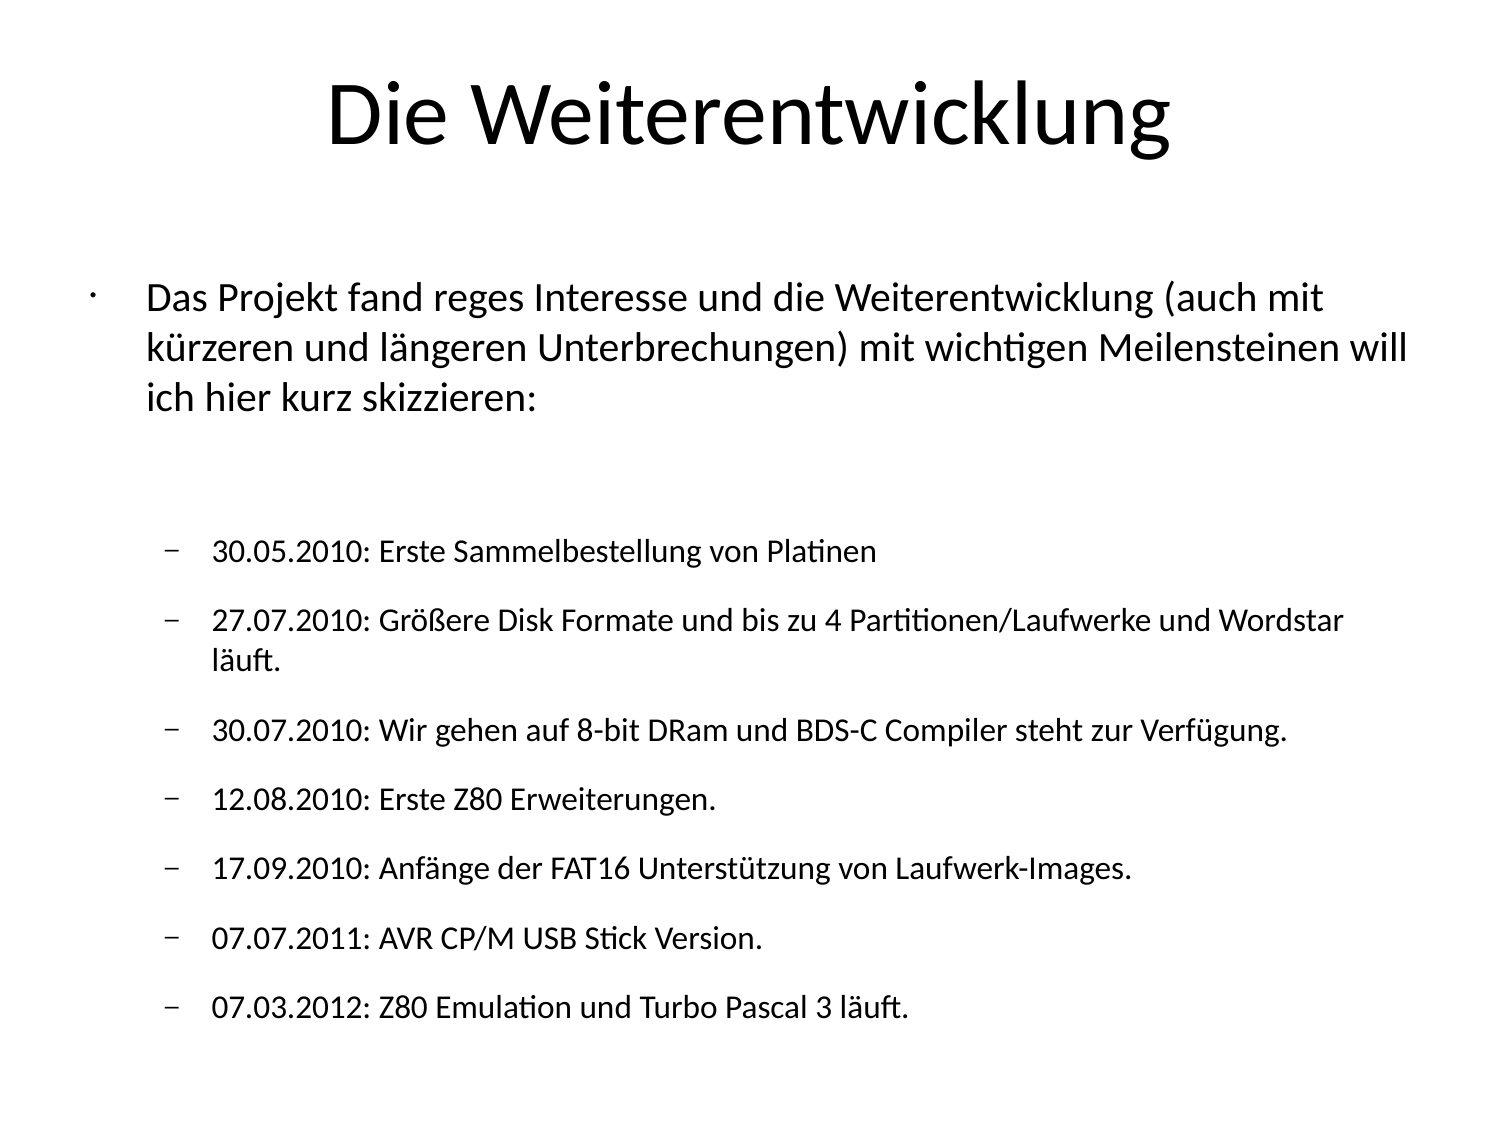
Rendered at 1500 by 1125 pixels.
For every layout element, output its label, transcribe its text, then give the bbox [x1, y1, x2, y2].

list Das Projekt fand reges Interesse und die Weiterentwicklung (auch mit kürzeren und längeren Unterbrechungen) mit wichtigen Meilensteinen will ich hier kurz skizzieren: 30.05.2010: Erste Sammelbestellung von Platinen 27.07.2010: Größere Disk Formate und bis zu 4 Partitionen/Laufwerke und Wordstar läuft. 30.07.2010: Wir gehen auf 8-bit DRam und BDS-C Compiler steht zur Verfügung. 12.08.2010: Erste Z80 Erweiterungen. 17.09.2010: Anfänge der FAT16 Unterstützung von Laufwerk-Images. 07.07.2011: AVR CP/M USB Stick Version. 07.03.2012: Z80 Emulation und Turbo Pascal 3 läuft. [75, 262, 1425, 1005]
title Die Weiterentwicklung [75, 45, 1425, 233]
